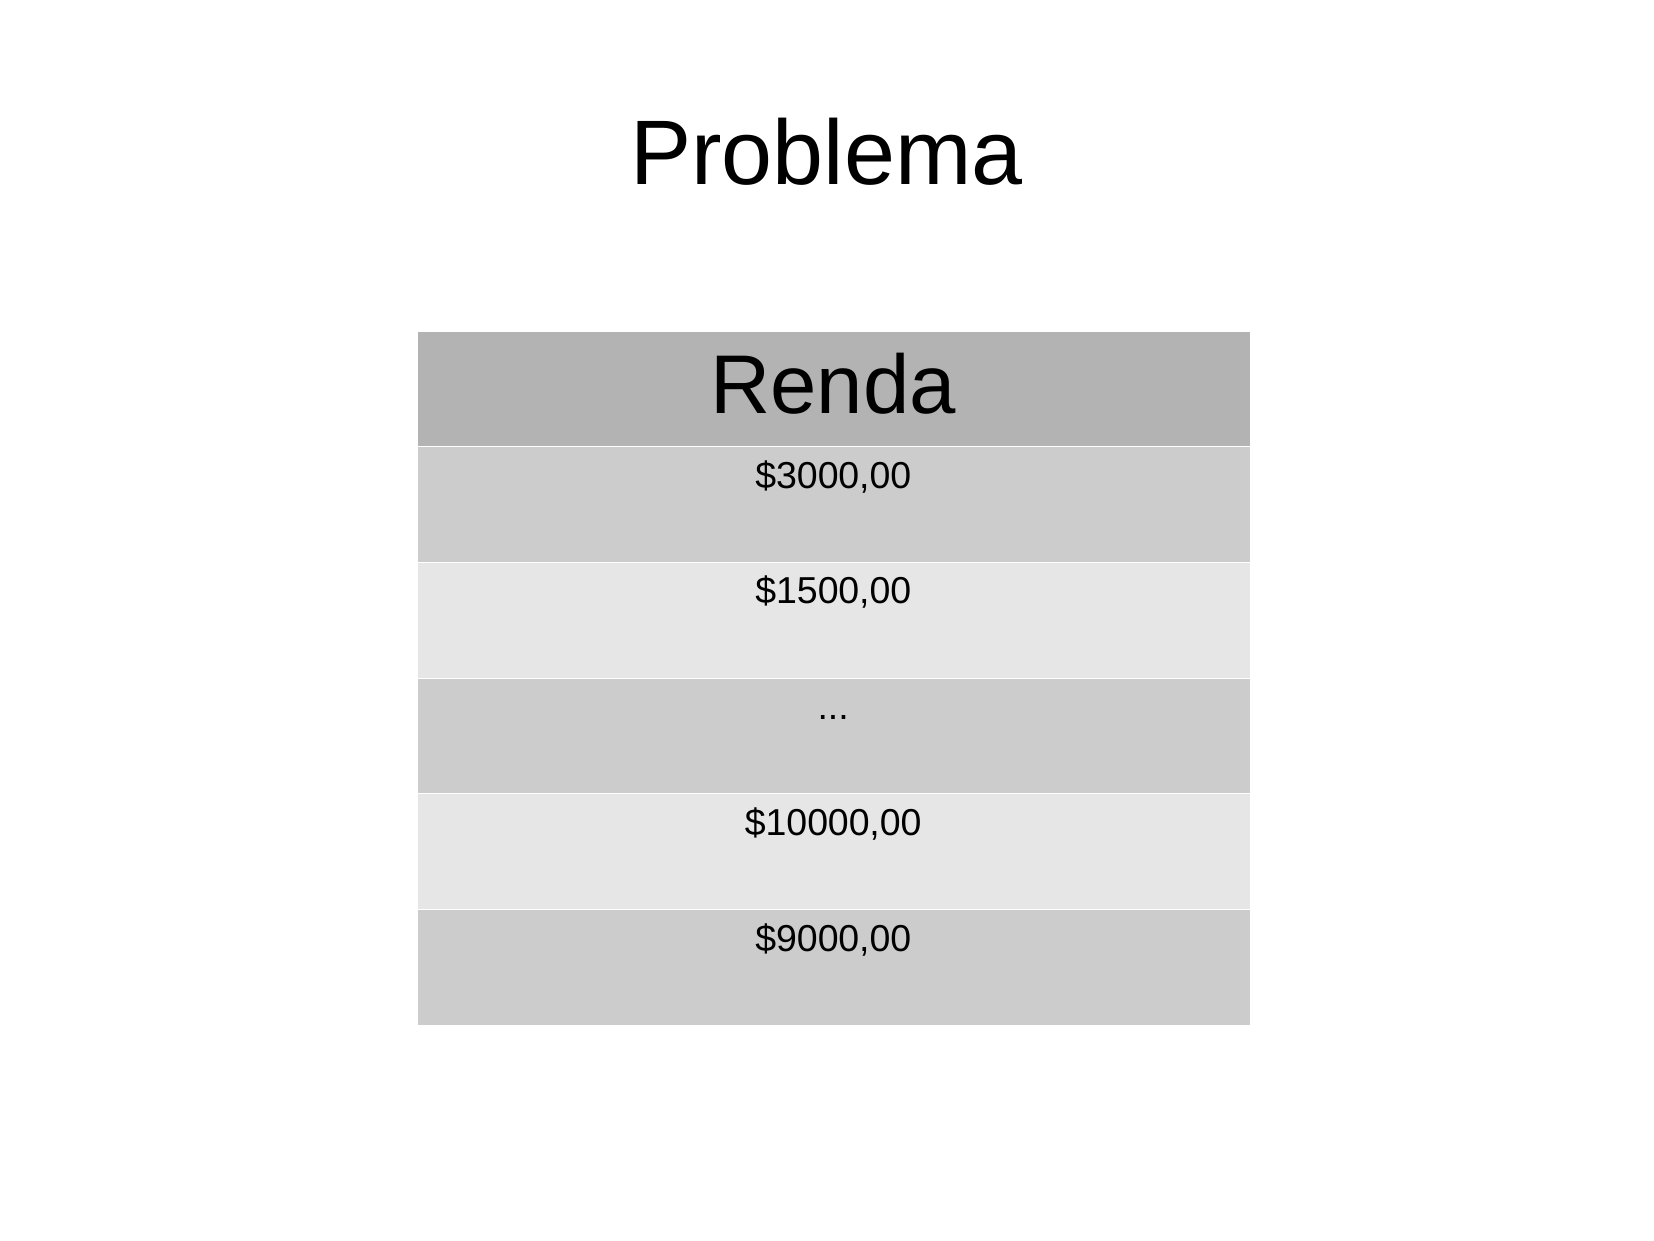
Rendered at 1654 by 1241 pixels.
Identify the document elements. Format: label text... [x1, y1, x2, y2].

table_cell $9000,00 [418, 910, 1250, 1025]
table_header Renda [418, 332, 1250, 446]
table_cell $1500,00 [418, 563, 1250, 678]
table_cell ... [418, 679, 1250, 793]
table_cell $10000,00 [418, 794, 1250, 909]
table_cell $3000,00 [418, 447, 1250, 562]
title Problema [82, 49, 1571, 257]
